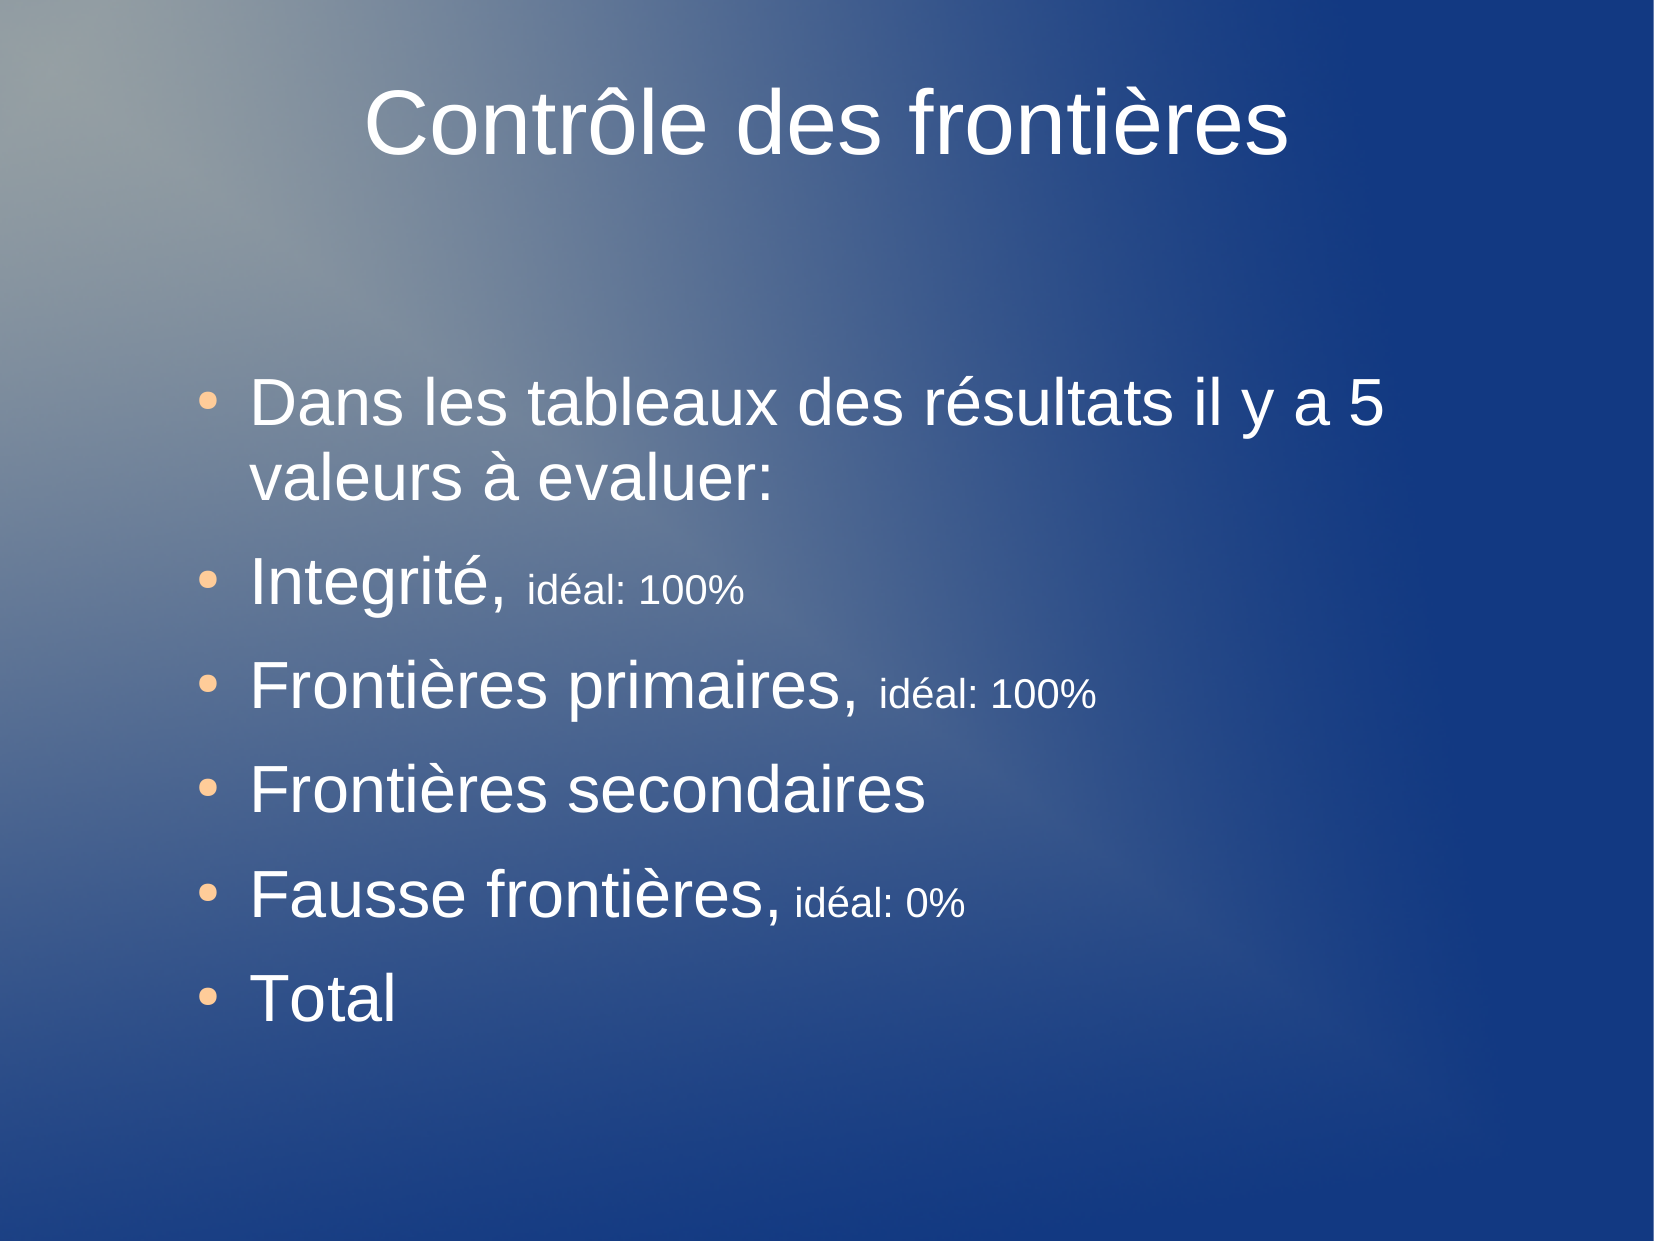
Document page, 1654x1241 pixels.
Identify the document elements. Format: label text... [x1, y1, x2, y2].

title Contrôle des frontières [121, 19, 1534, 227]
picture [0, 0, 1654, 1241]
list Dans les tableaux des résultats il y a 5 valeurs à evaluer: Integrité, idéal: 100% Frontières primaires, idéal: 100% Frontières secondaires Fausse frontières, idéal: 0% Total [178, 364, 1570, 1147]
